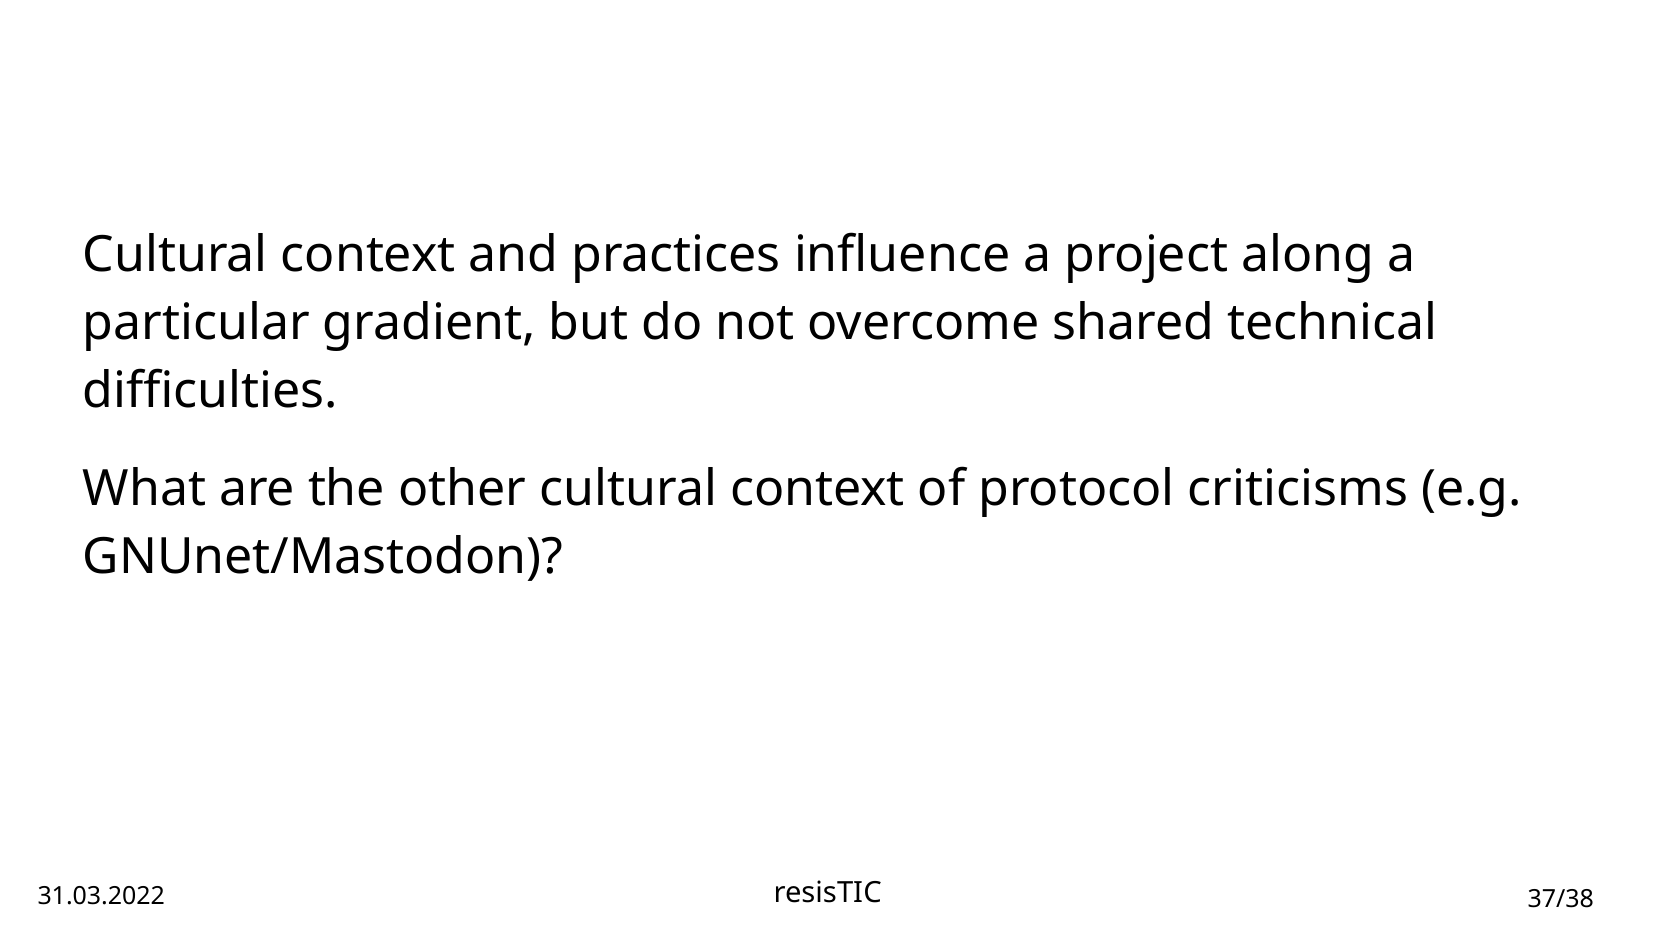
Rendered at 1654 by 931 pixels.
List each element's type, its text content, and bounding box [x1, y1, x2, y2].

text_box 37/38 [1383, 873, 1609, 919]
list Cultural context and practices influence a project along a particular gradient, but do not overcome shared technical difficulties. What are the other cultural context of protocol criticisms (e.g. GNUnet/Mastodon)? [82, 217, 1571, 758]
